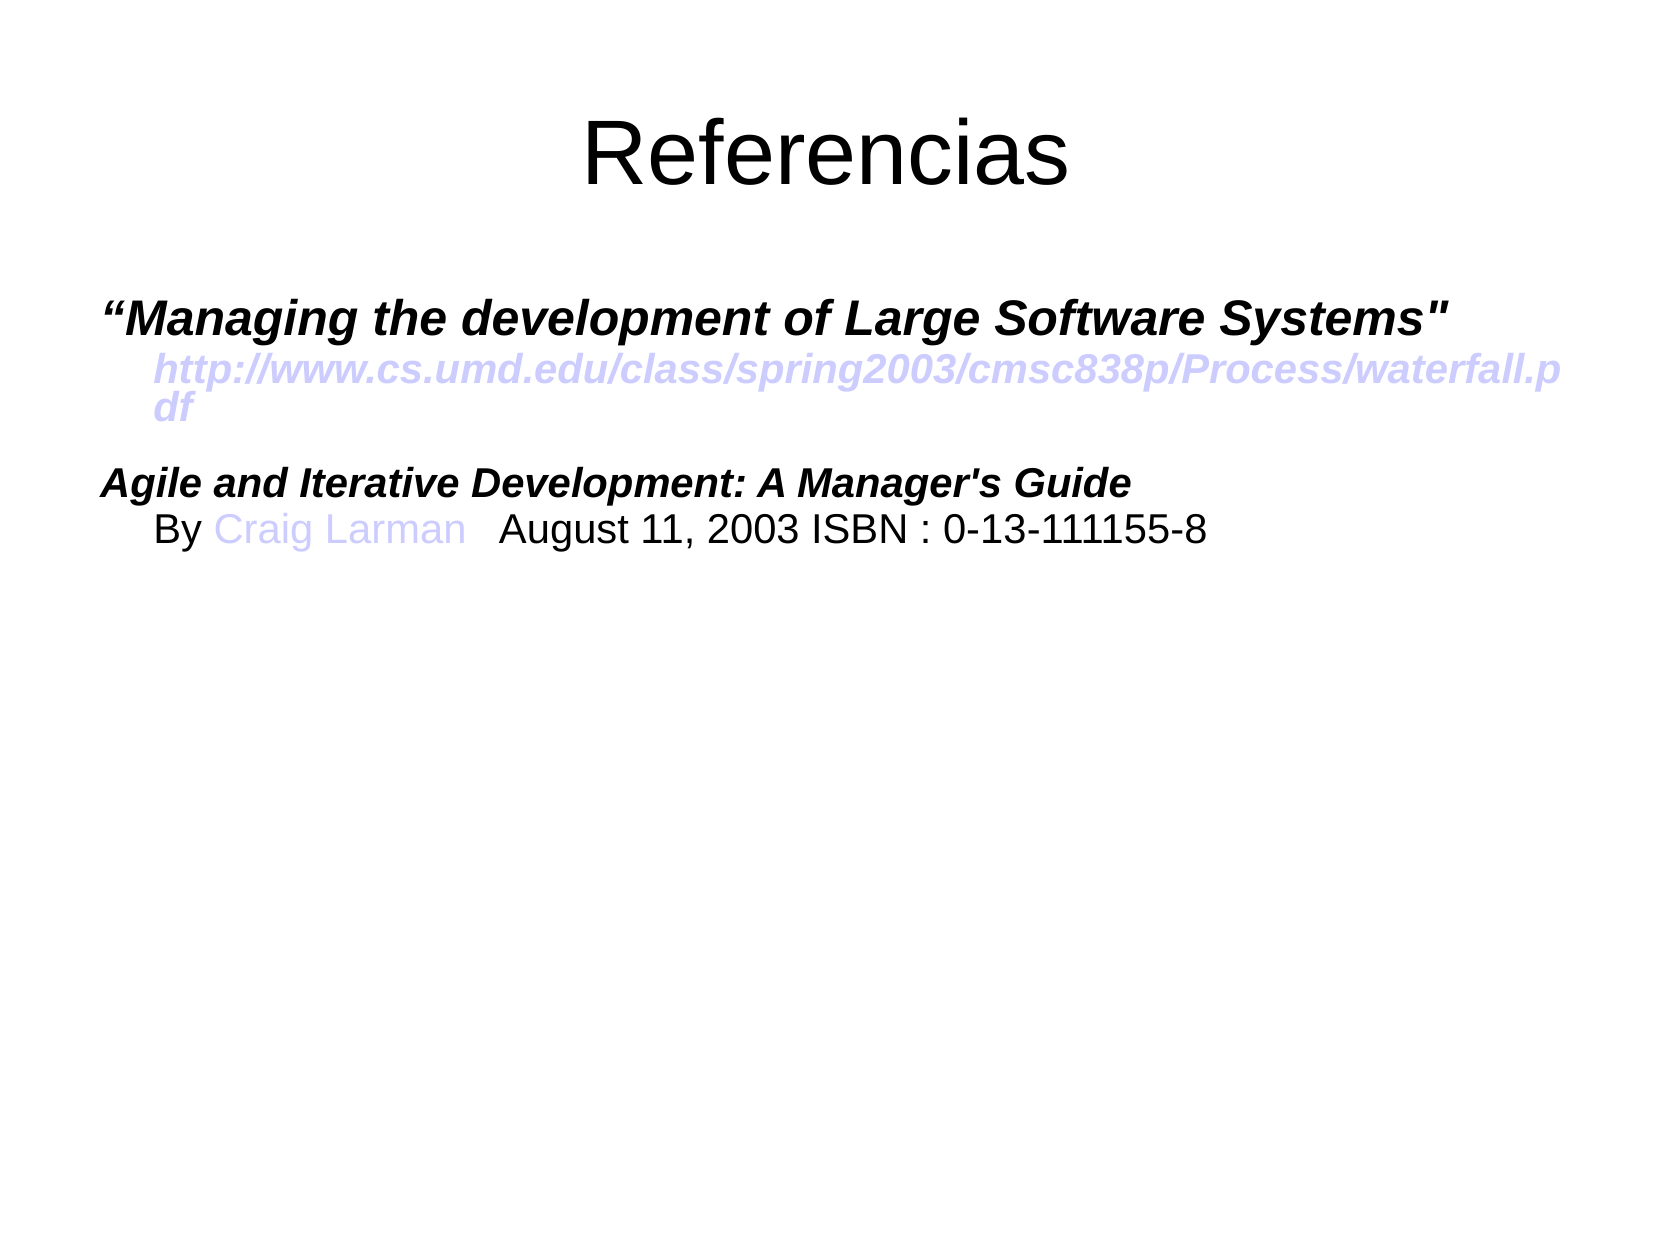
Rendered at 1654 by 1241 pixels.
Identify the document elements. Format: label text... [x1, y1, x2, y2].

title Referencias [82, 49, 1571, 257]
list “Managing the development of Large Software Systems" http://www.cs.umd.edu/class/spring2003/cmsc838p/Process/waterfall.pdf Agile and Iterative Development: A Manager's Guide By Craig Larman August 11, 2003 ISBN : 0-13-111155-8 [82, 290, 1571, 1109]
